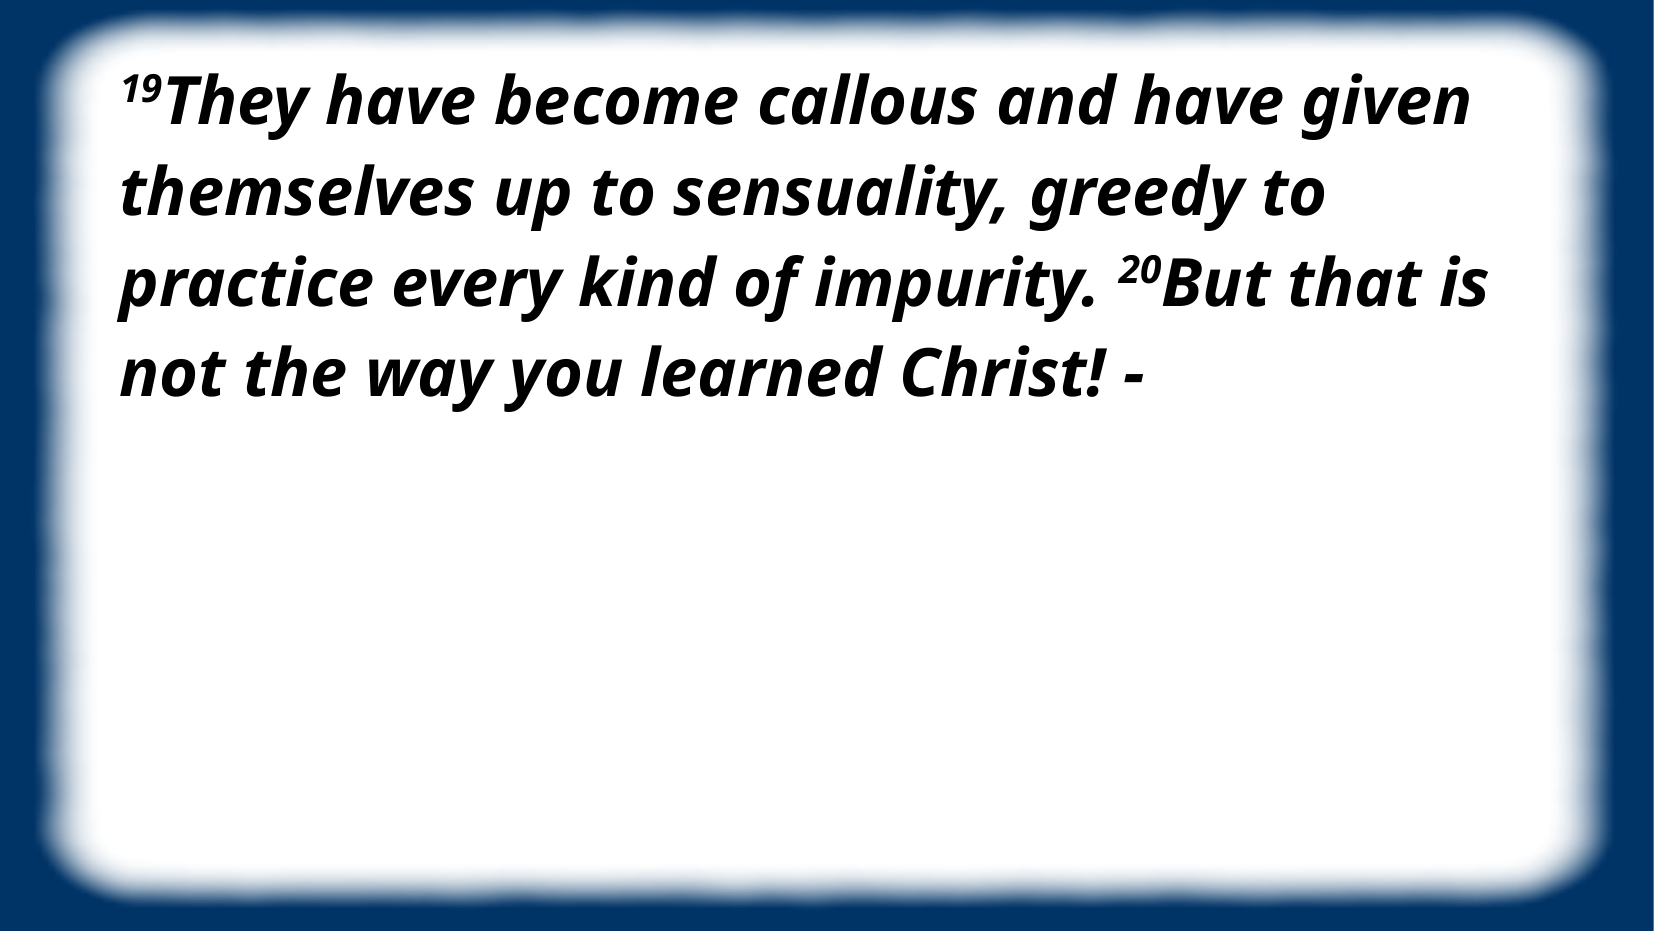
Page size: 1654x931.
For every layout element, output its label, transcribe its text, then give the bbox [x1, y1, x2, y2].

text_box 19They have become callous and have given themselves up to sensuality, greedy to practice every kind of impurity. 20But that is not the way you learned Christ! - [105, 45, 1546, 416]
picture [0, 0, 1654, 931]
